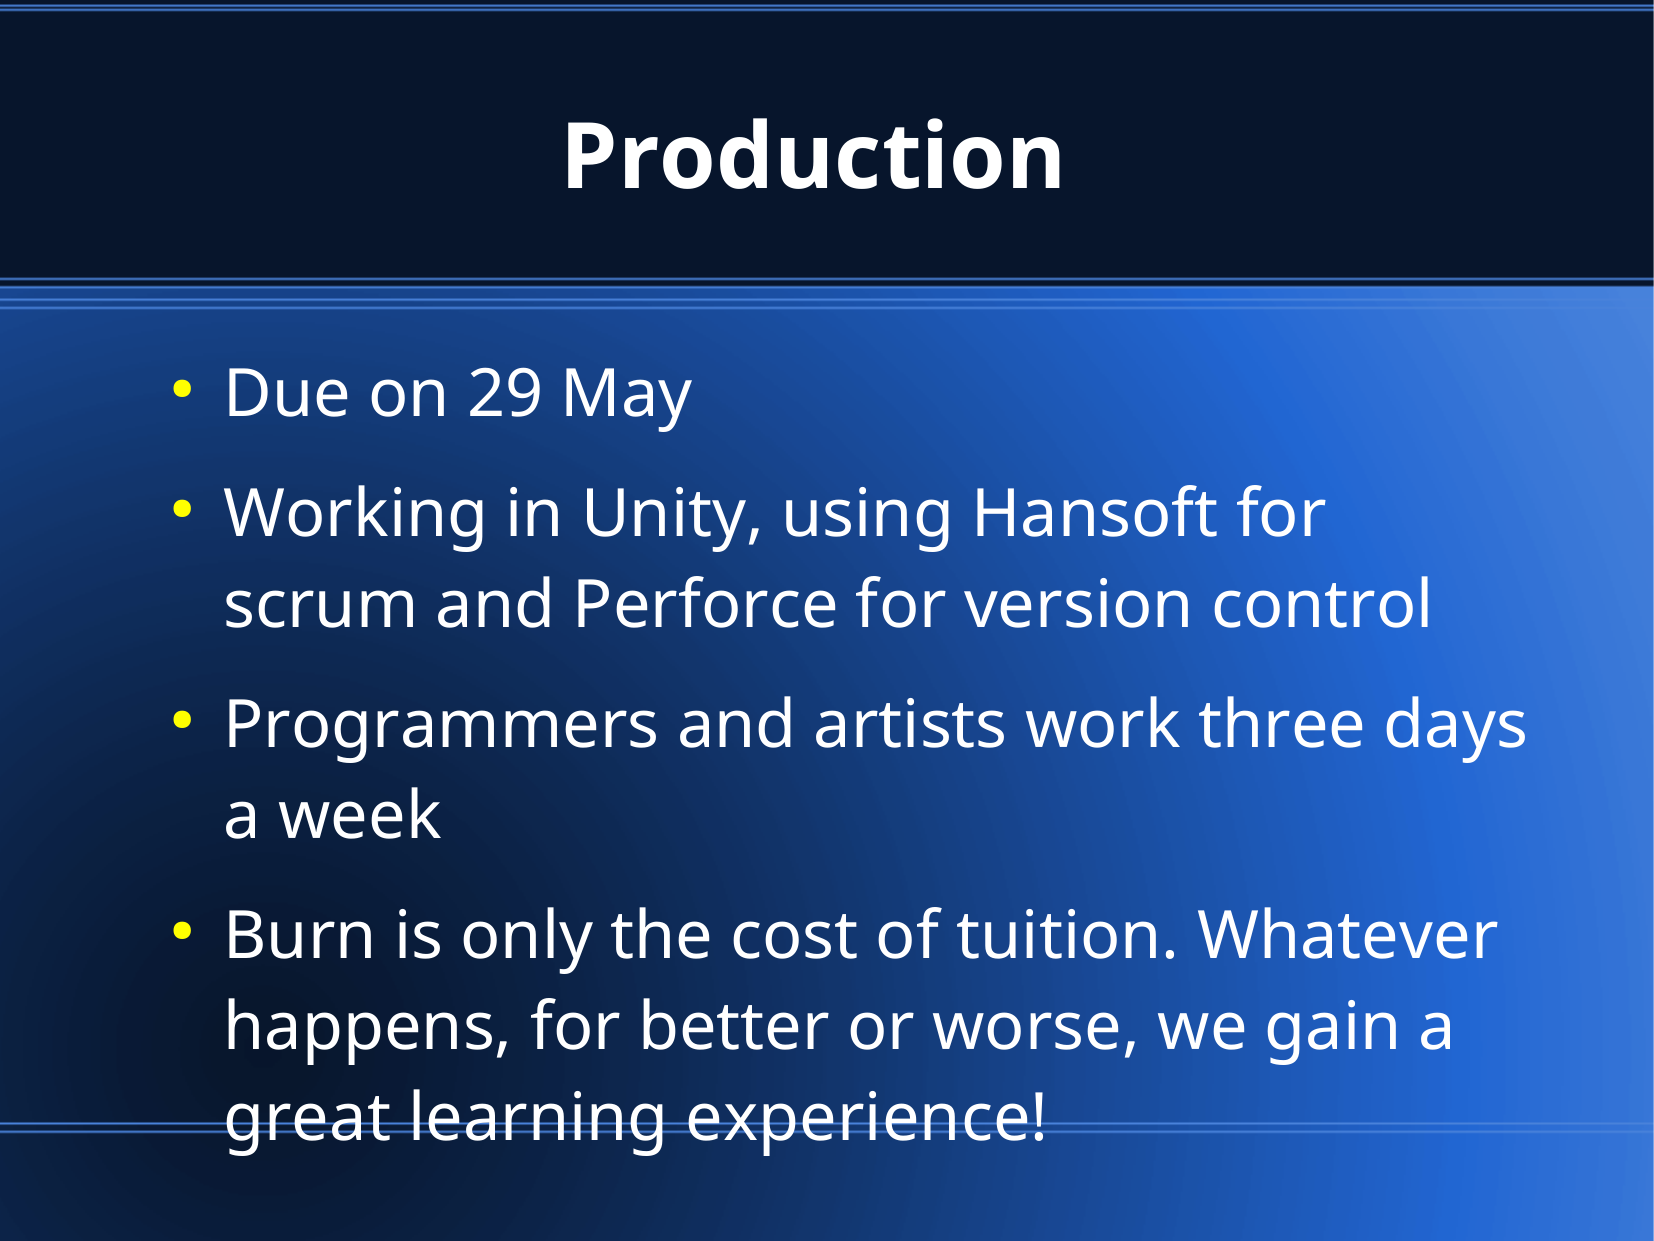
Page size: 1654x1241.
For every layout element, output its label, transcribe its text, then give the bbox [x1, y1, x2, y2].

list Due on 29 May Working in Unity, using Hansoft for scrum and Perforce for version control Programmers and artists work three days a week Burn is only the cost of tuition. Whatever happens, for better or worse, we gain a great learning experience! [152, 344, 1534, 1127]
title Production [82, 49, 1571, 257]
picture [0, 0, 1654, 1241]
